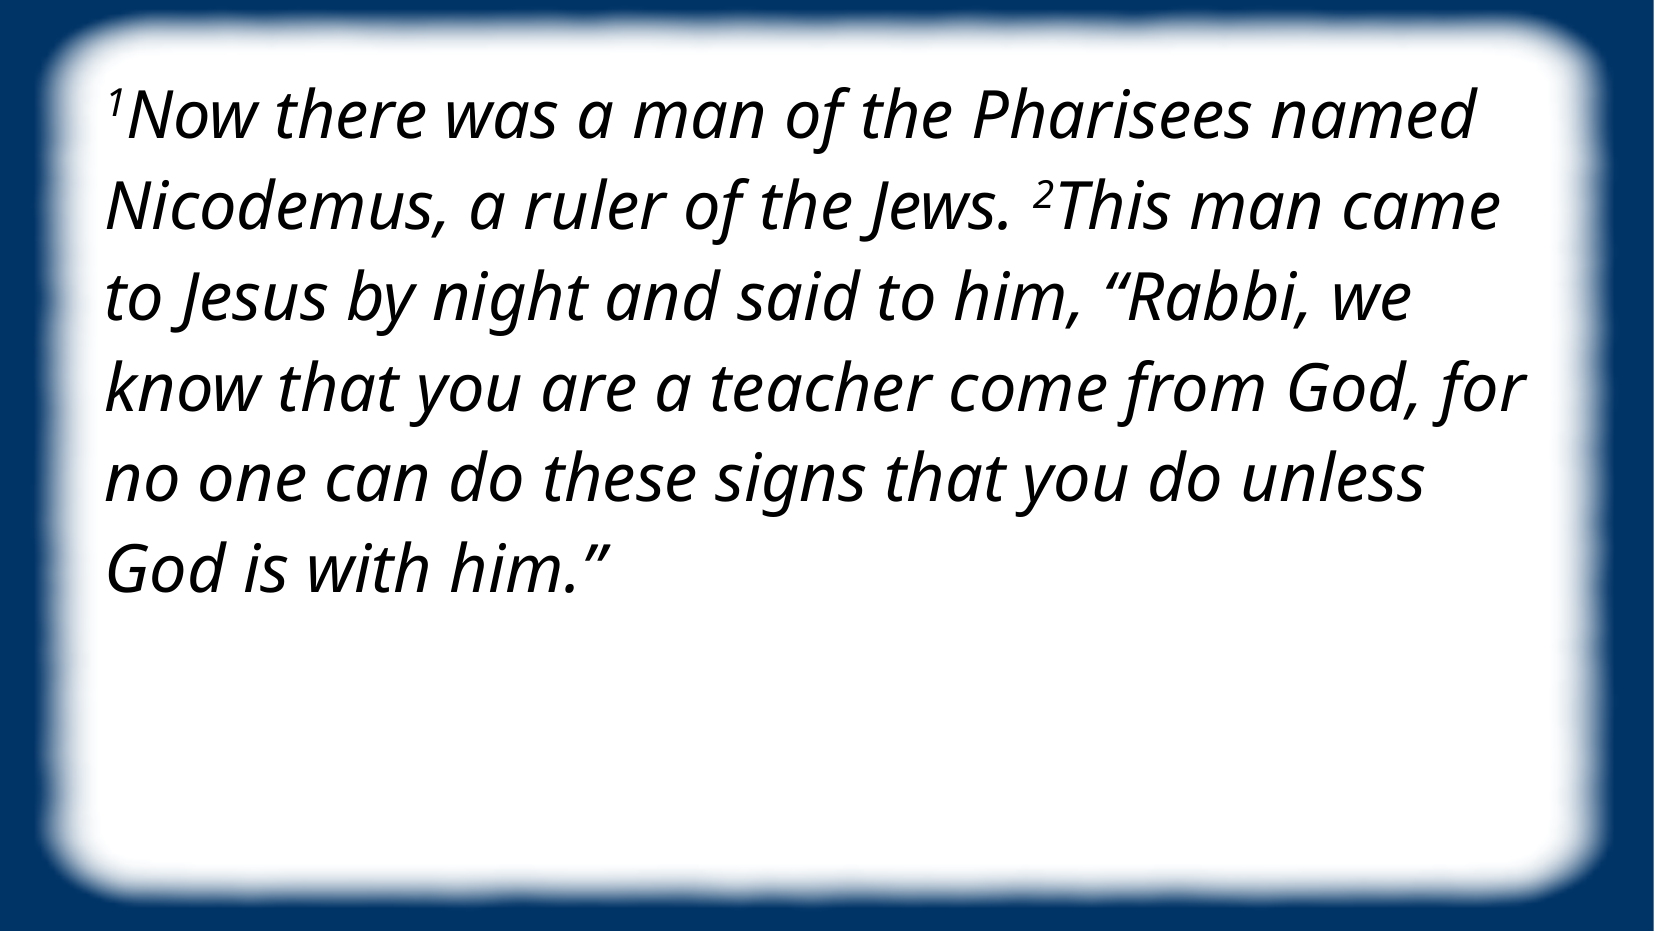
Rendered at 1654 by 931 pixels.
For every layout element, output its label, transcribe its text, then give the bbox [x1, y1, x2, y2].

text_box 1Now there was a man of the Pharisees named Nicodemus, a ruler of the Jews. 2This man came to Jesus by night and said to him, “Rabbi, we know that you are a teacher come from God, for no one can do these signs that you do unless God is with him.” [90, 60, 1561, 608]
picture [0, 0, 1654, 931]
